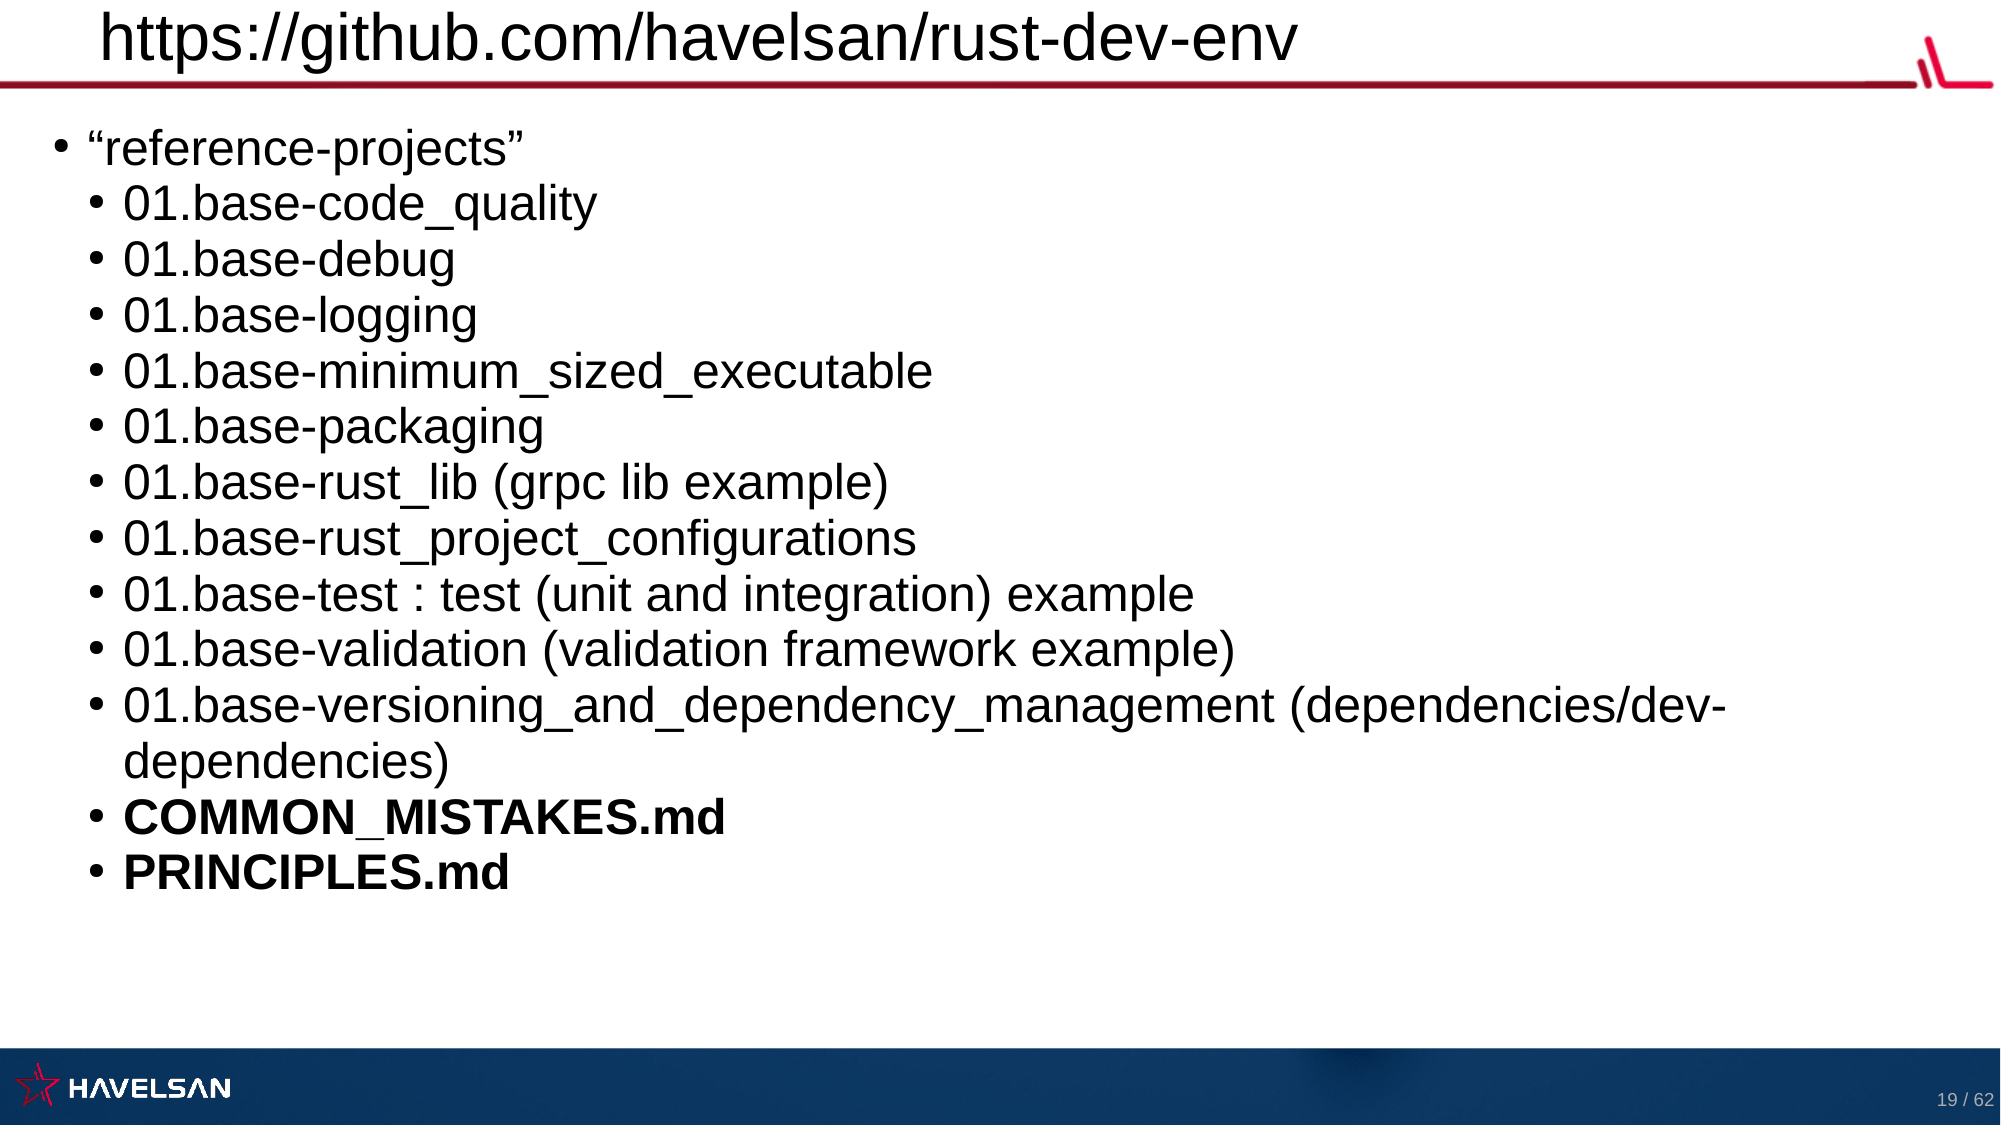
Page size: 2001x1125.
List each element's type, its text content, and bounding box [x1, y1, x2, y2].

text_box “reference-projects” 01.base-code_quality 01.base-debug 01.base-logging 01.base-minimum_sized_executable 01.base-packaging 01.base-rust_lib (grpc lib example) 01.base-rust_project_configurations 01.base-test : test (unit and integration) example 01.base-validation (validation framework example) 01.base-versioning_and_dependency_management (dependencies/dev-dependencies) COMMON_MISTAKES.md PRINCIPLES.md [37, 112, 1951, 1020]
title https://github.com/havelsan/rust-dev-env [99, 11, 1686, 66]
picture [0, 0, 2001, 1125]
